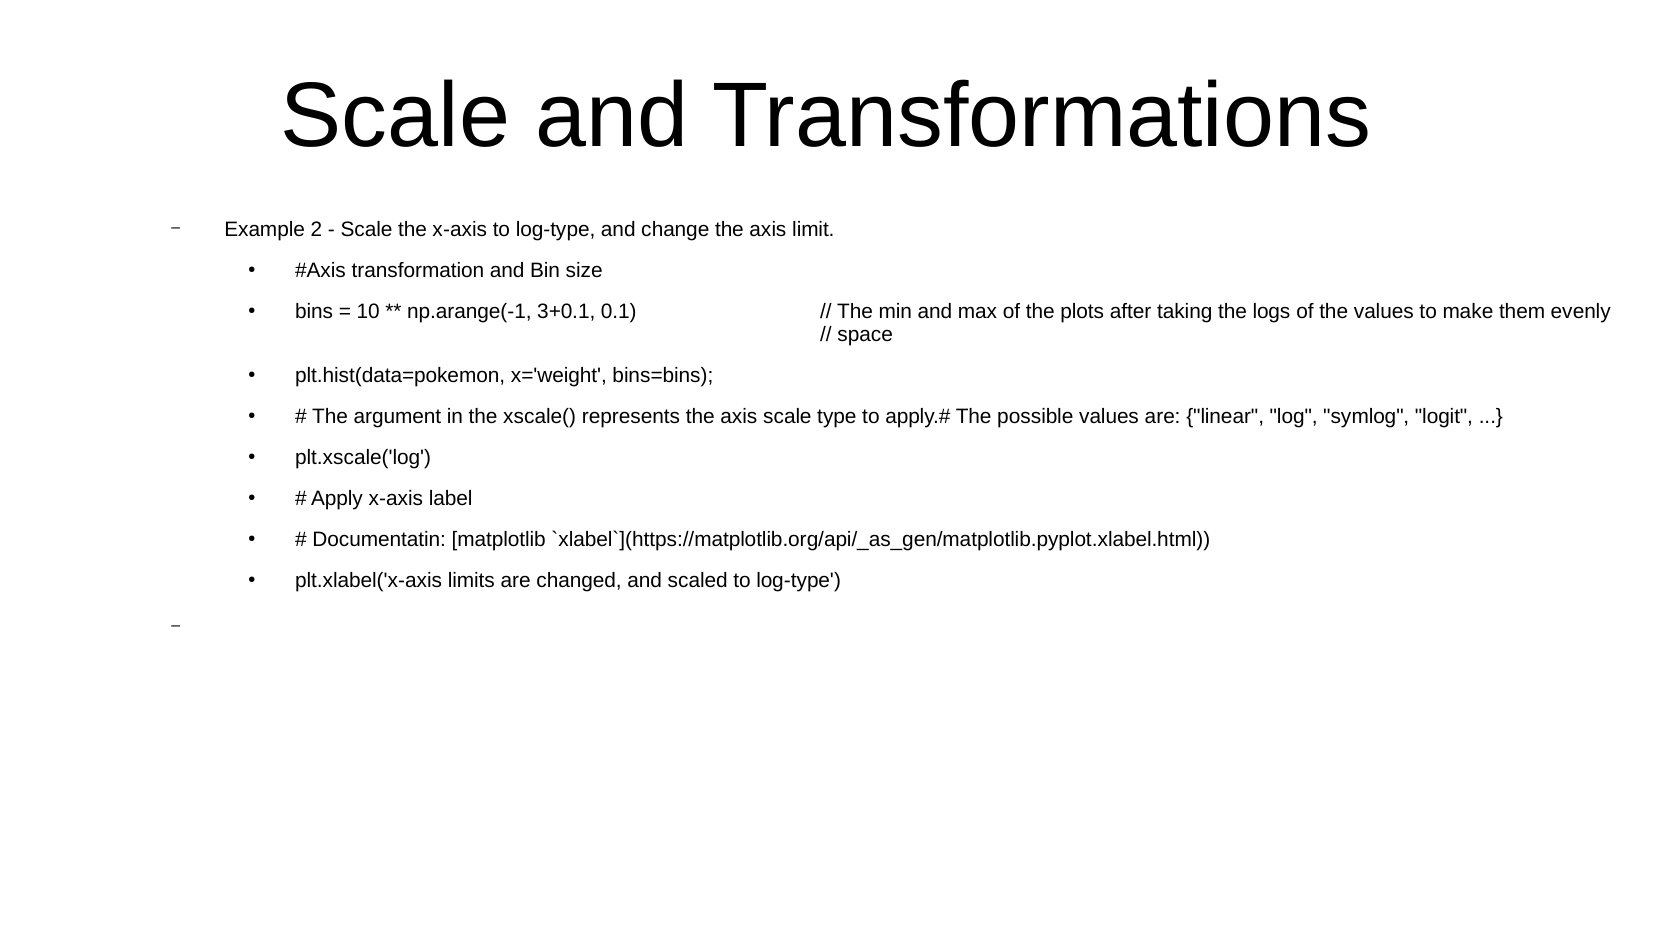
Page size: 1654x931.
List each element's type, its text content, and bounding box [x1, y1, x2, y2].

list Example 2 - Scale the x-axis to log-type, and change the axis limit. #Axis transformation and Bin size bins = 10 ** np.arange(-1, 3+0.1, 0.1) // The min and max of the plots after taking the logs of the values to make them evenly // space plt.hist(data=pokemon, x='weight', bins=bins); # The argument in the xscale() represents the axis scale type to apply.# The possible values are: {"linear", "log", "symlog", "logit", ...} plt.xscale('log') # Apply x-axis label # Documentatin: [matplotlib `xlabel`](https://matplotlib.org/api/_as_gen/matplotlib.pyplot.xlabel.html)) plt.xlabel('x-axis limits are changed, and scaled to log-type') [82, 217, 1621, 916]
title Scale and Transformations [82, 37, 1571, 193]
